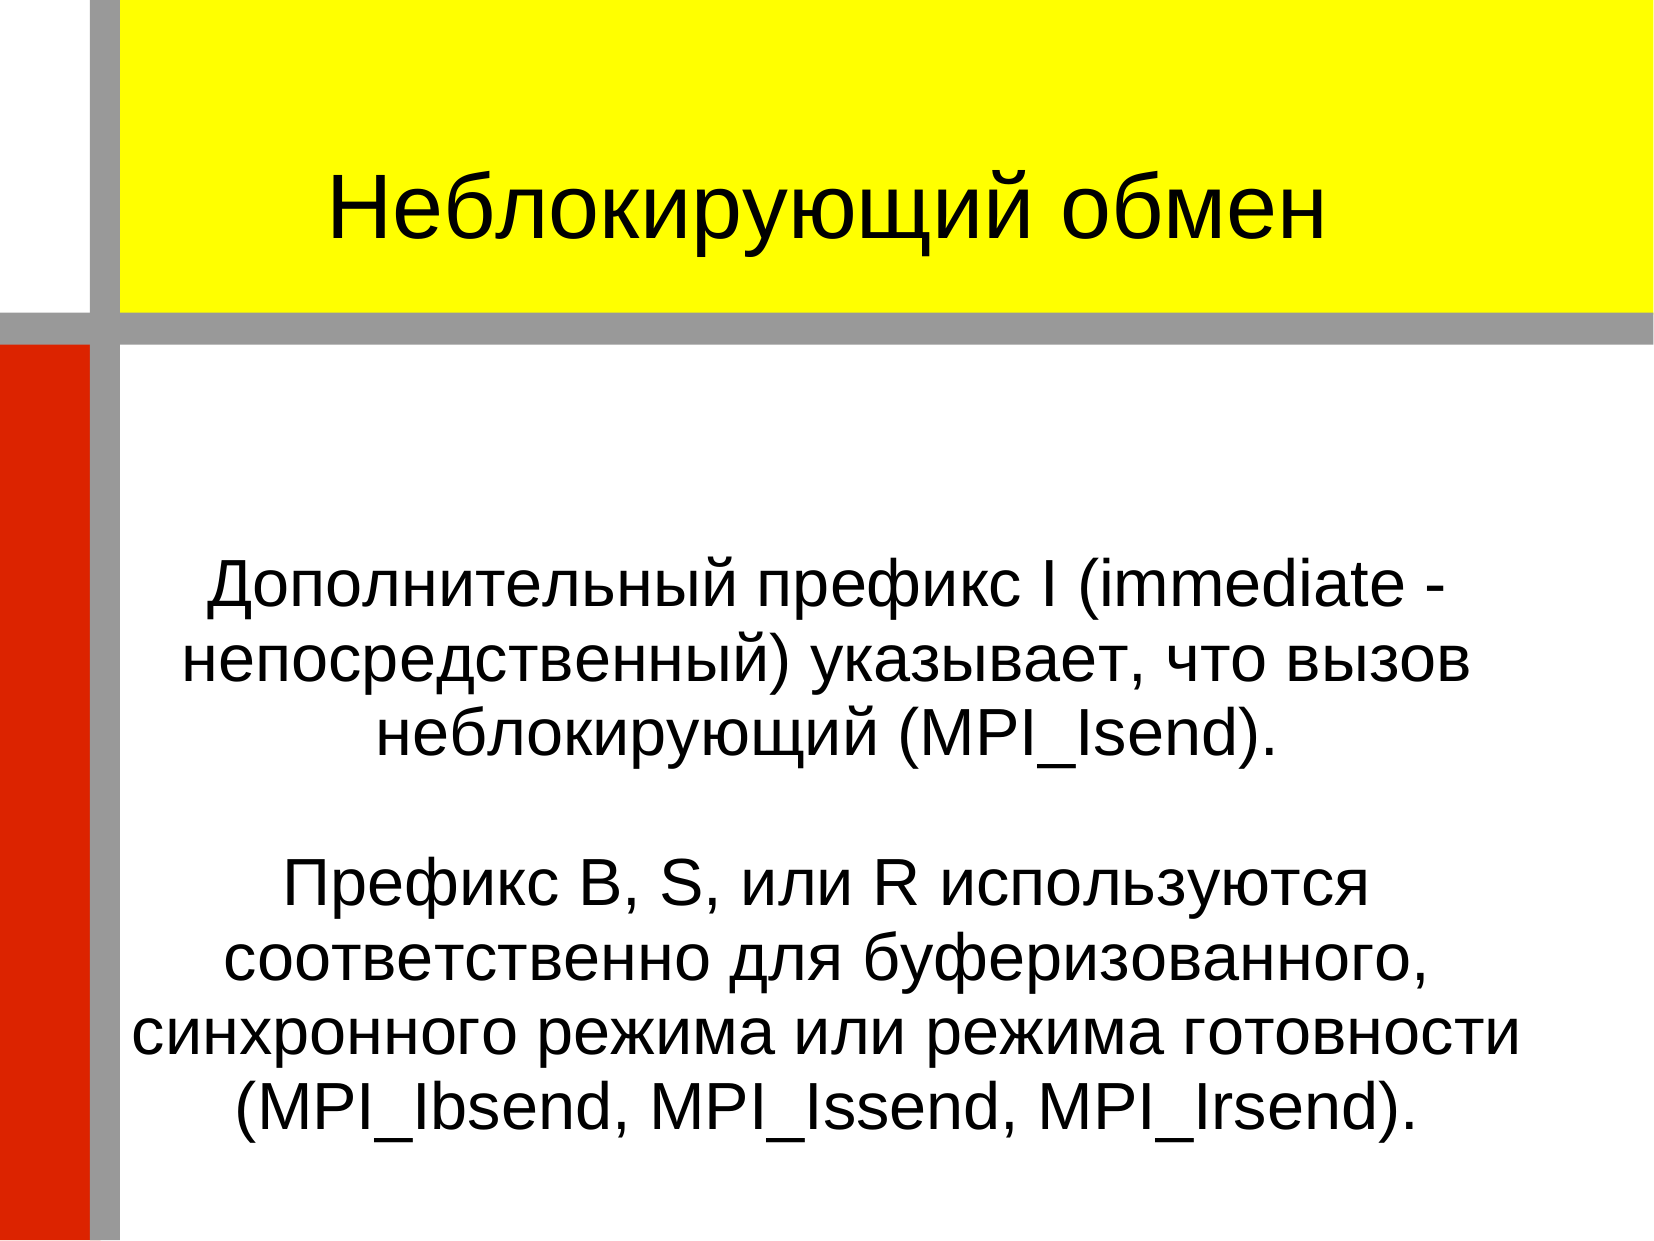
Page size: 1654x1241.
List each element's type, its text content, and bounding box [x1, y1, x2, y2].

title Неблокирующий обмен [121, 102, 1534, 311]
subtitle Дополнительный префикс I (immediate - непосредственный) указывает, что вызов неблокирующий (MPI_Isend). Префикс B, S, или R используются соответственно для буферизованного, синхронного режима или режима готовности (MPI_Ibsend, MPI_Issend, MPI_Irsend). [121, 391, 1534, 1241]
